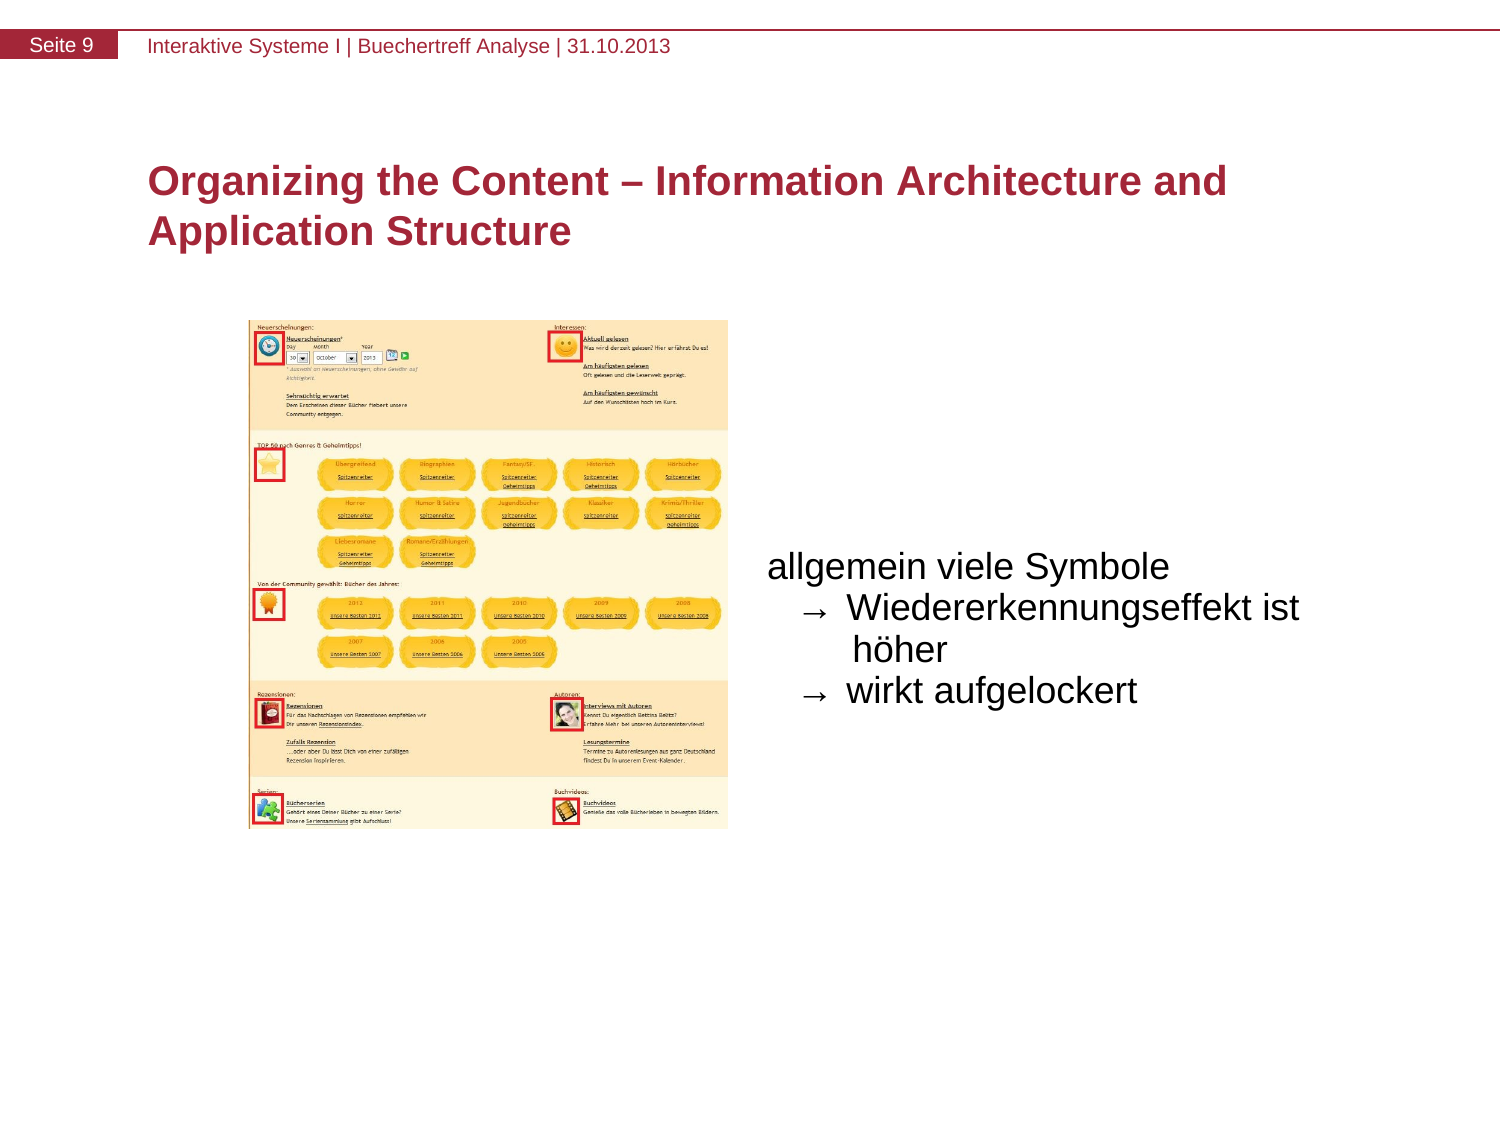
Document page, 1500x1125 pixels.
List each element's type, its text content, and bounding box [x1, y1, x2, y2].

picture [248, 320, 728, 829]
title Organizing the Content – Information Architecture and Application Structure [132, 146, 1413, 262]
list allgemein viele Symbole → Wiedererkennungseffekt ist höher → wirkt aufgelockert [132, 287, 1371, 899]
